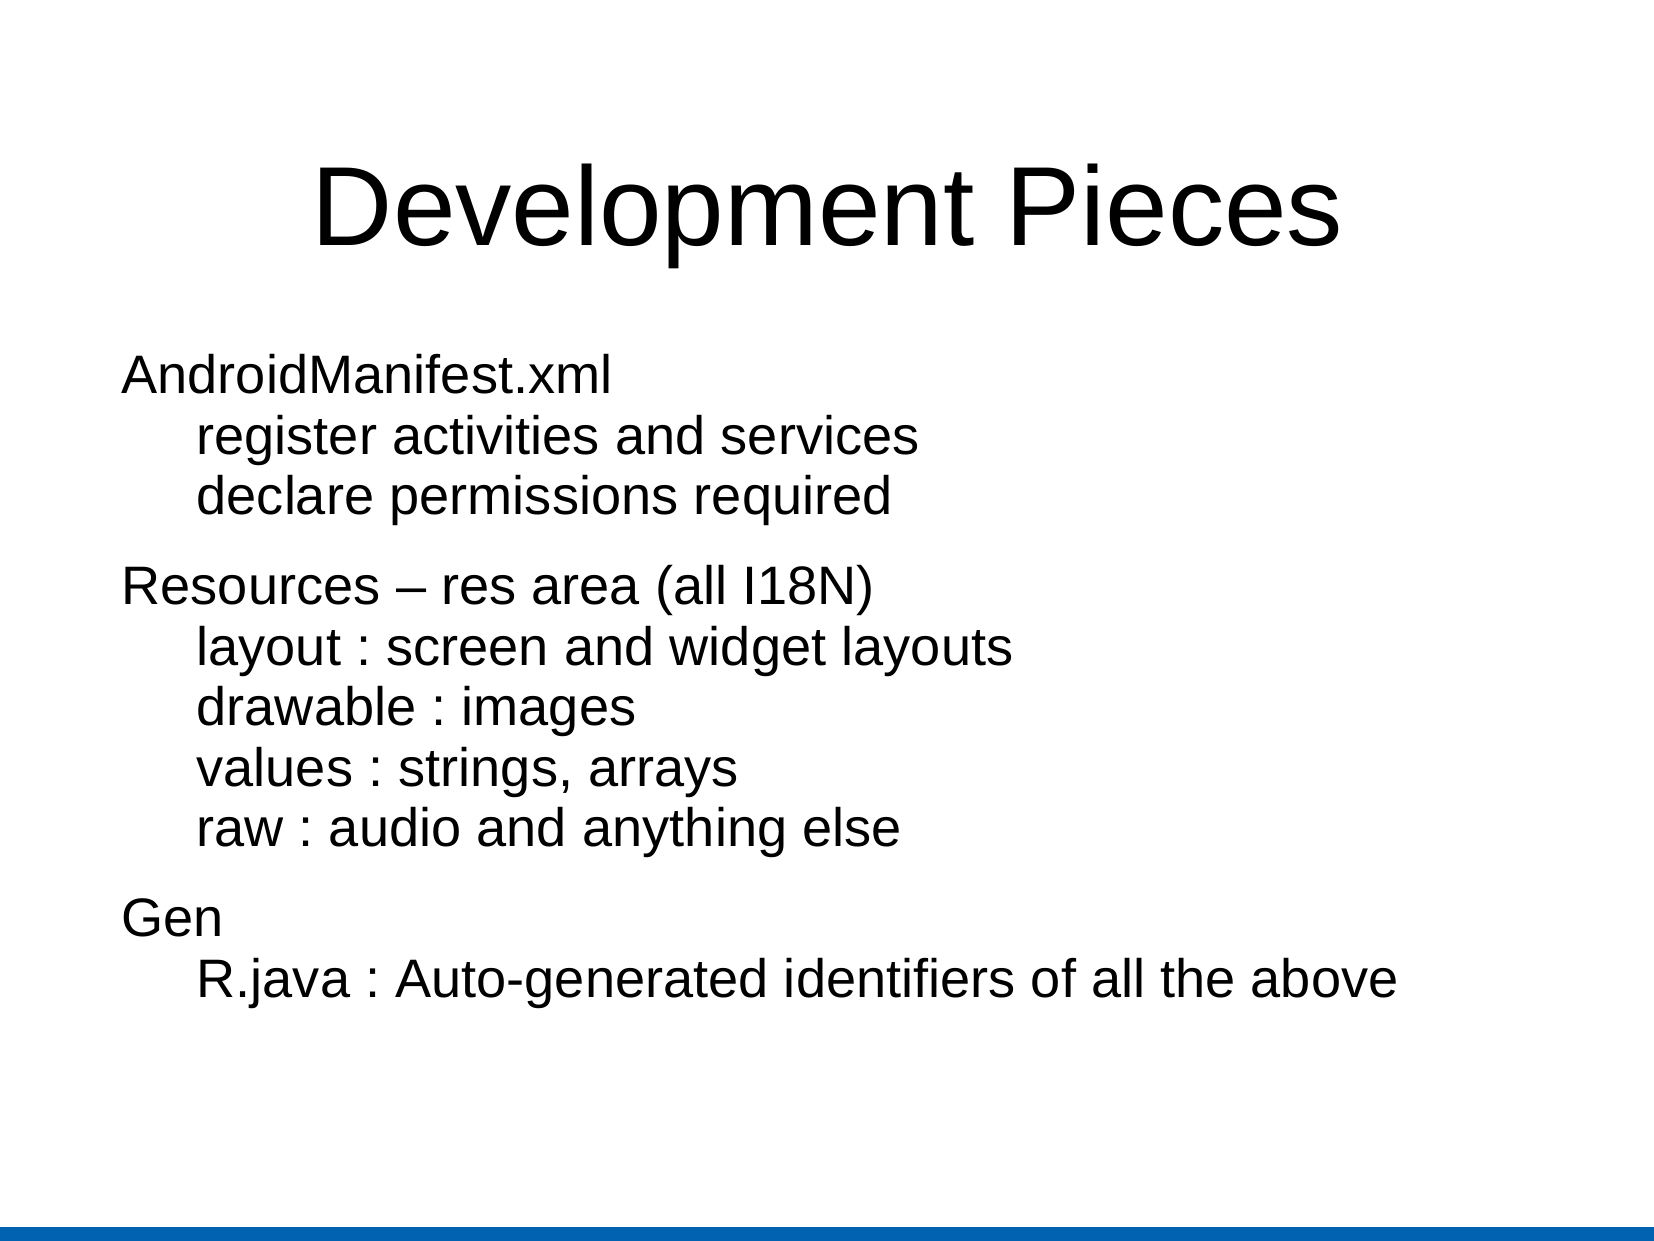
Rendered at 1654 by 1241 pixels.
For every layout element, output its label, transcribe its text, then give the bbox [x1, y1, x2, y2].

list AndroidManifest.xml register activities and services declare permissions required Resources – res area (all I18N) layout : screen and widget layouts drawable : images values : strings, arrays raw : audio and anything else Gen R.java : Auto-generated identifiers of all the above [121, 344, 1534, 1126]
title Development Pieces [121, 102, 1534, 310]
